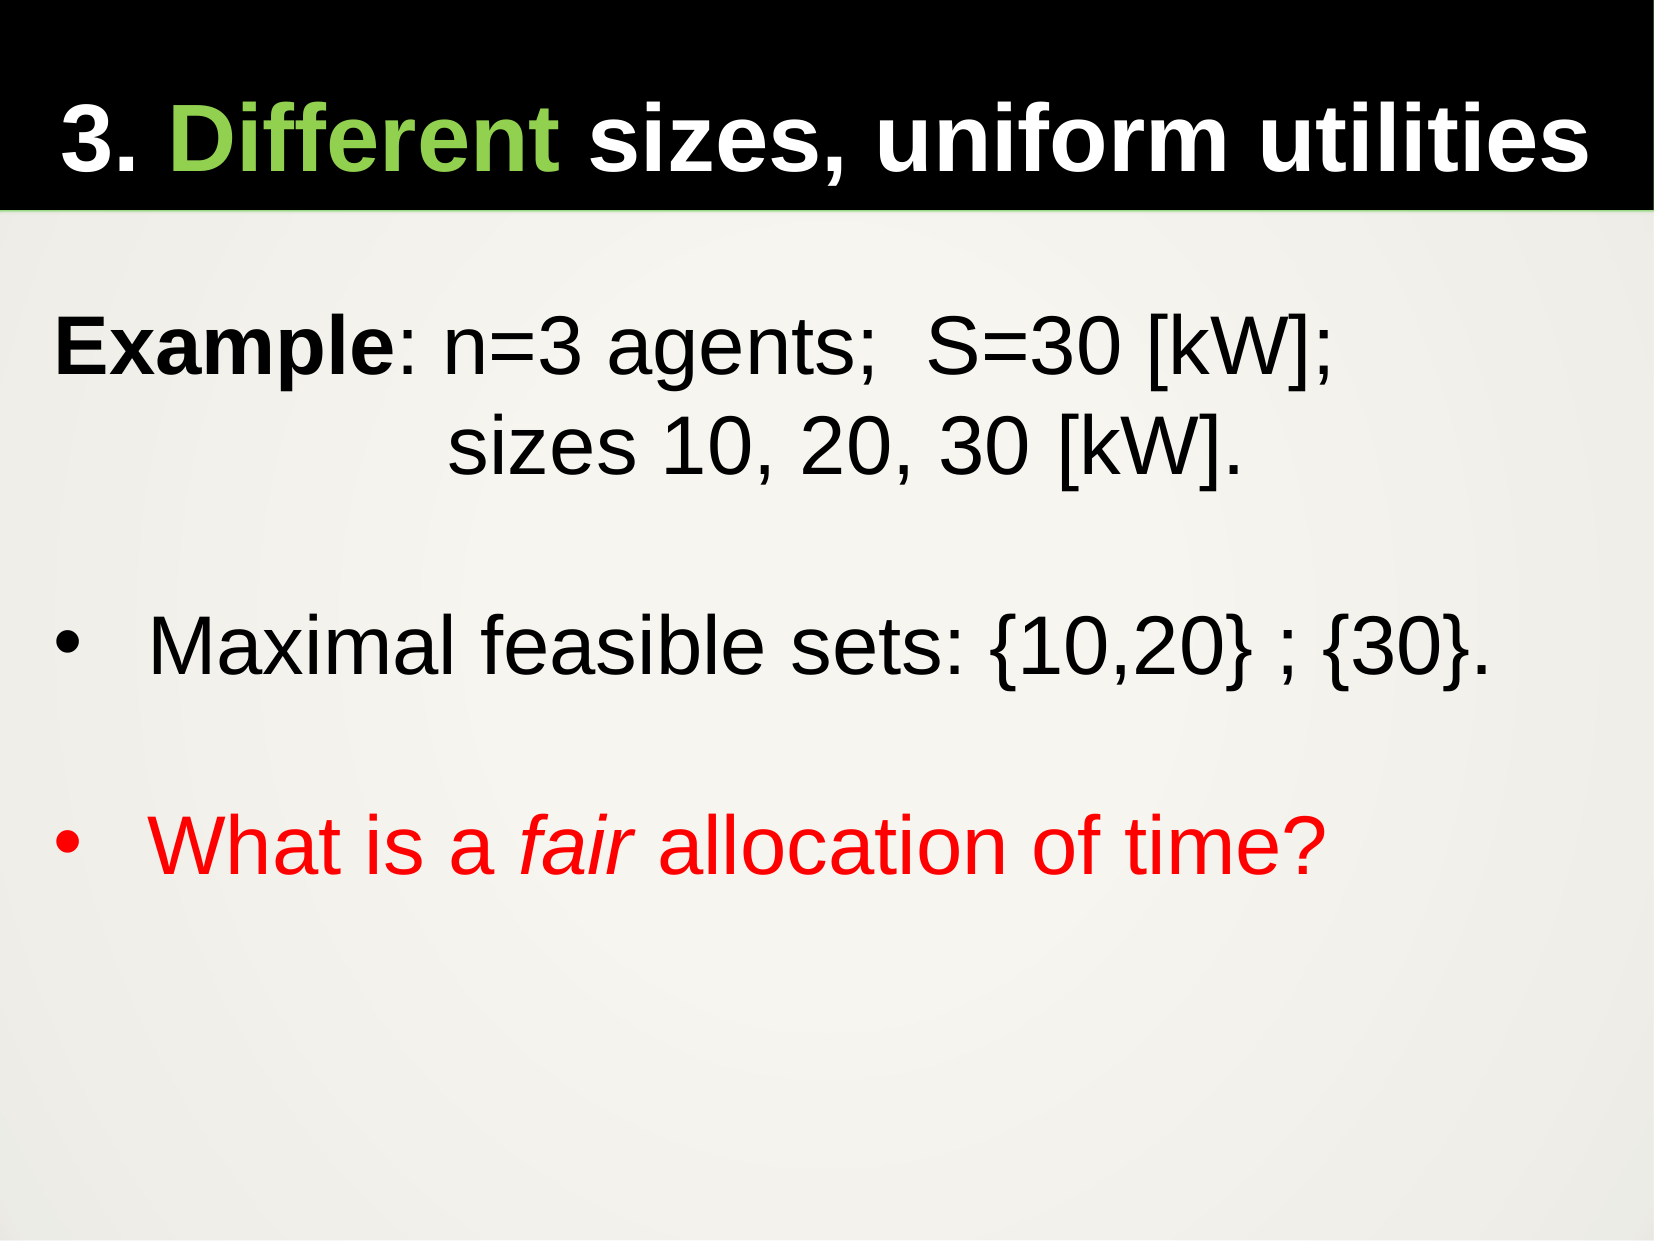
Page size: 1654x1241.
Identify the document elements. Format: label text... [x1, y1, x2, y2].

text_box Example: n=3 agents; S=30 [kW]; sizes 10, 20, 30 [kW]. Maximal feasible sets: {10,20} ; {30}. What is a fair allocation of time? [39, 283, 1609, 899]
title 3. Different sizes, uniform utilities [0, 73, 1654, 207]
